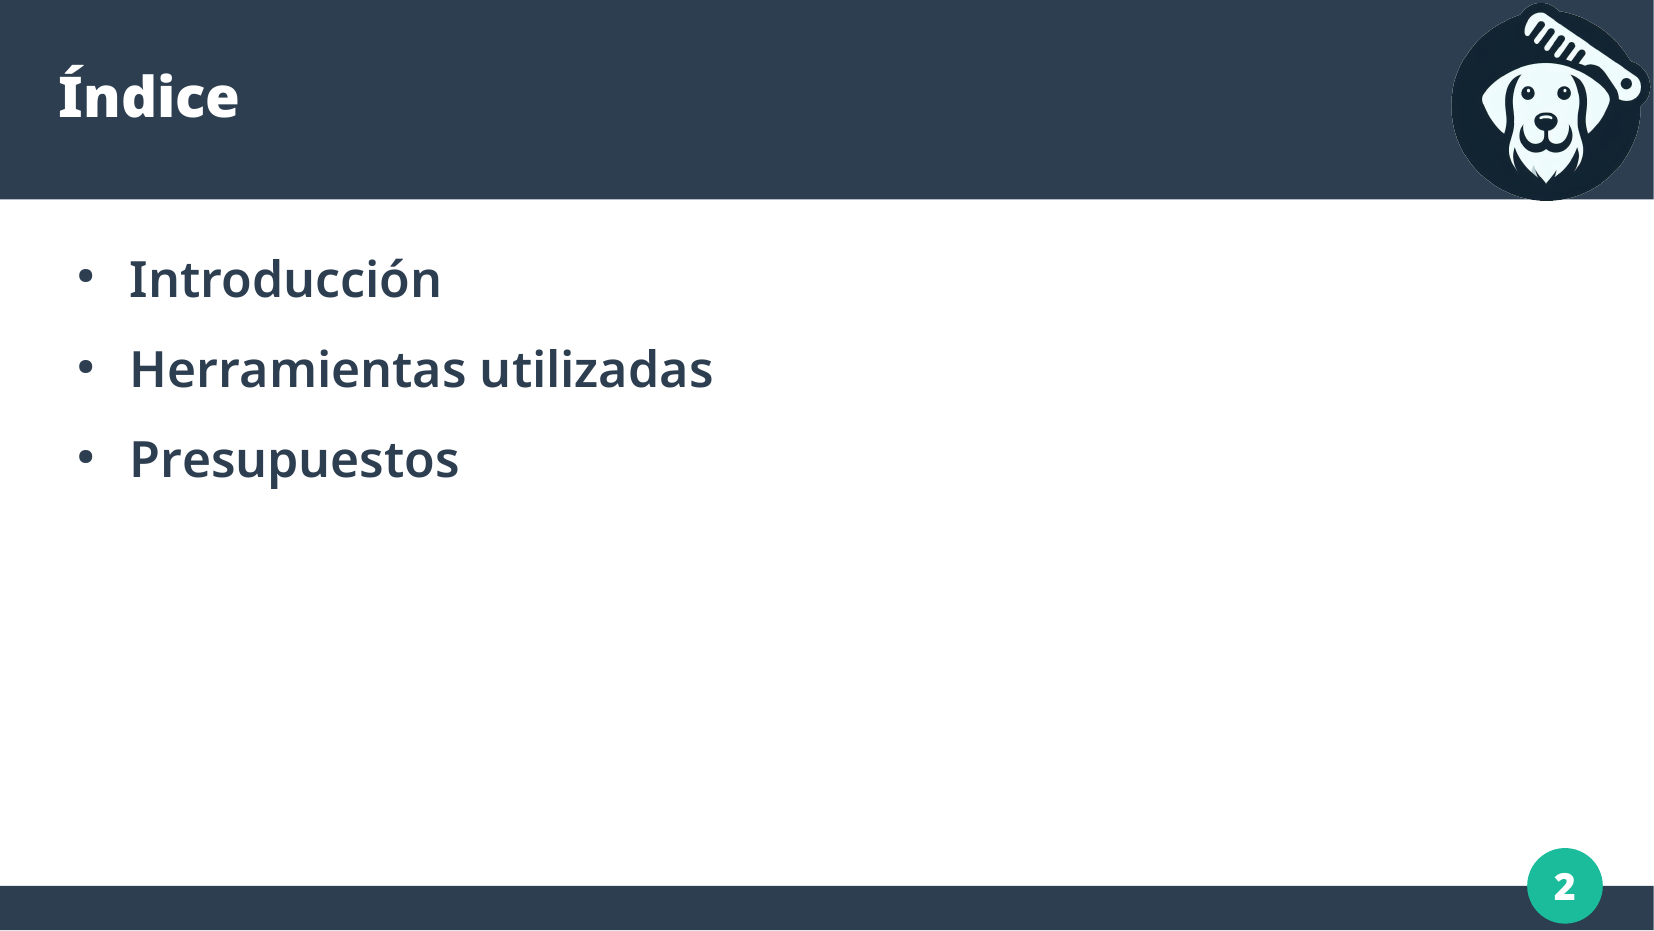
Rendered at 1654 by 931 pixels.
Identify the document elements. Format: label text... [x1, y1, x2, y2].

list Introducción Herramientas utilizadas Presupuestos [59, 243, 1595, 864]
picture [1446, 0, 1654, 207]
title Índice [59, 37, 1446, 156]
